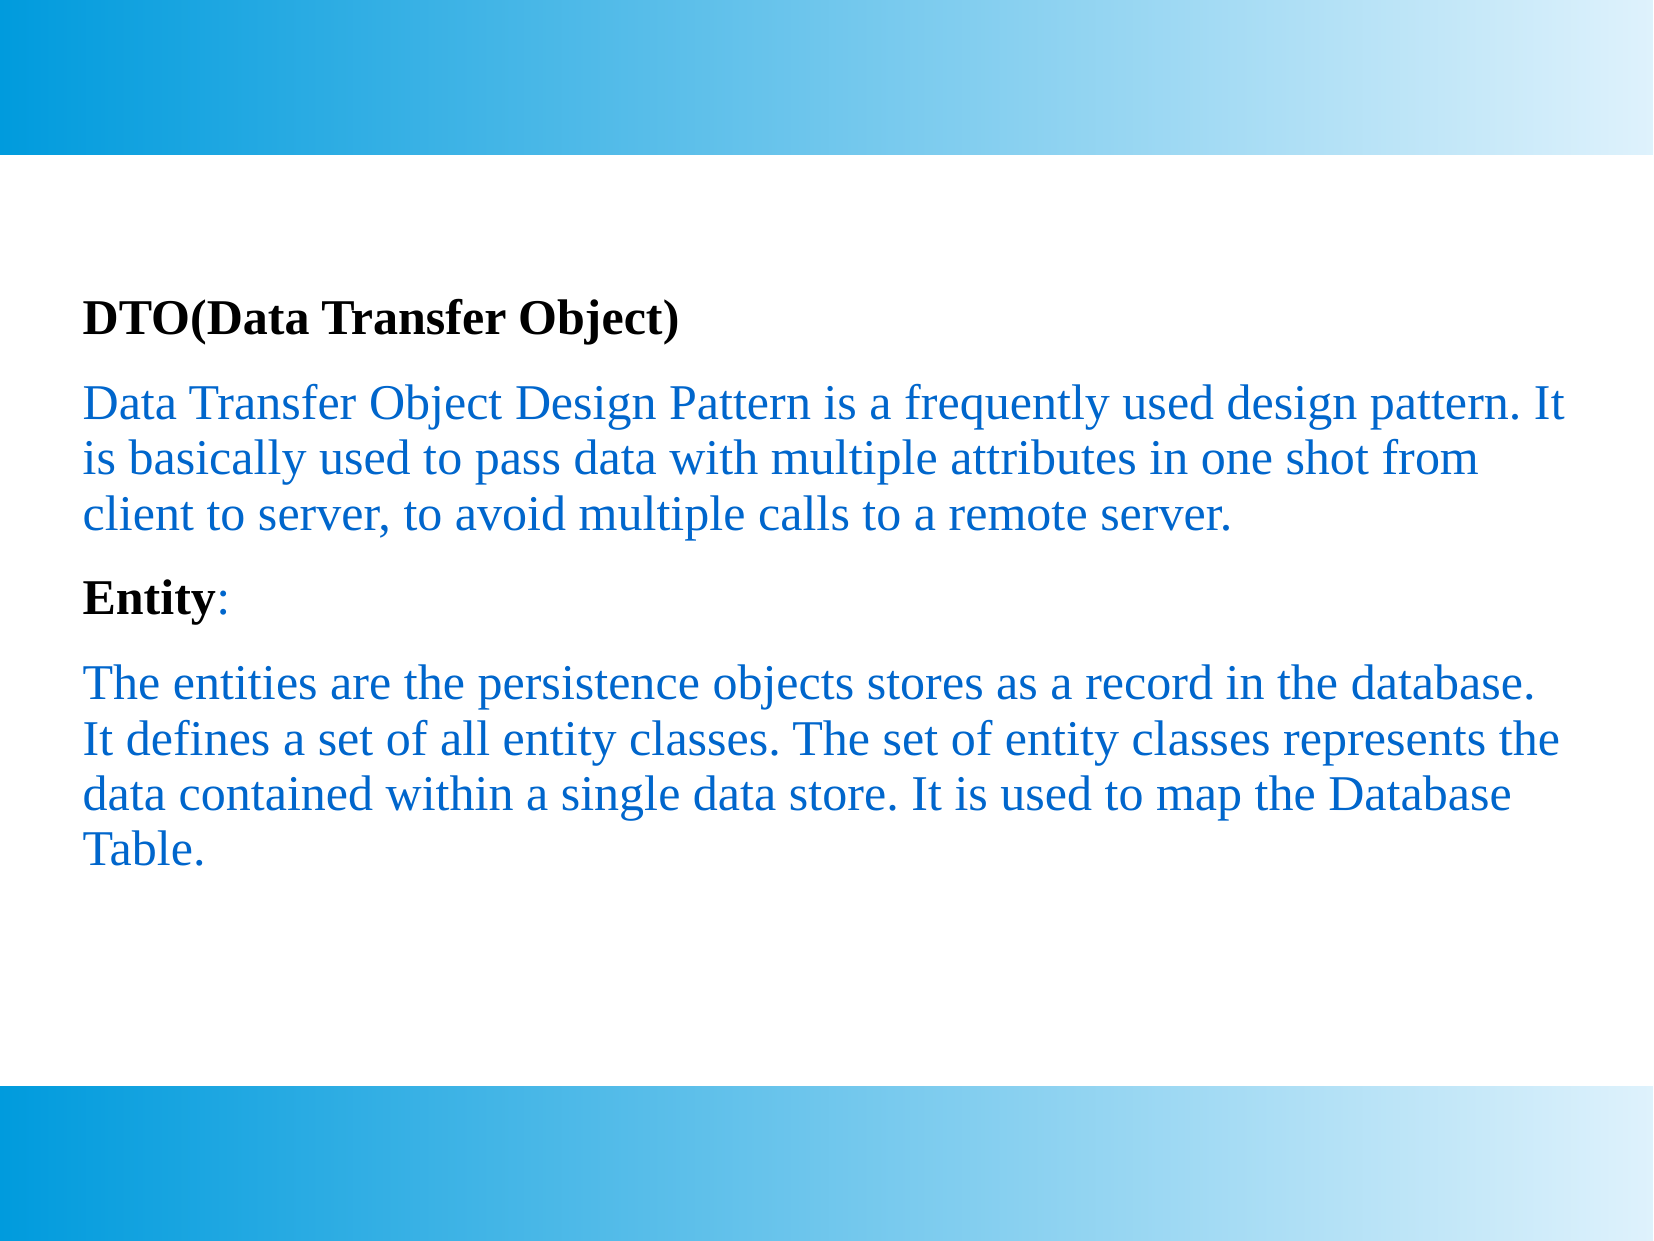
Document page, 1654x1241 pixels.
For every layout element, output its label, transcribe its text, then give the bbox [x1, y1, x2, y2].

list DTO(Data Transfer Object) Data Transfer Object Design Pattern is a frequently used design pattern. It is basically used to pass data with multiple attributes in one shot from client to server, to avoid multiple calls to a remote server. Entity: The entities are the persistence objects stores as a record in the database. It defines a set of all entity classes. The set of entity classes represents the data contained within a single data store. It is used to map the Database Table. [82, 290, 1571, 1010]
